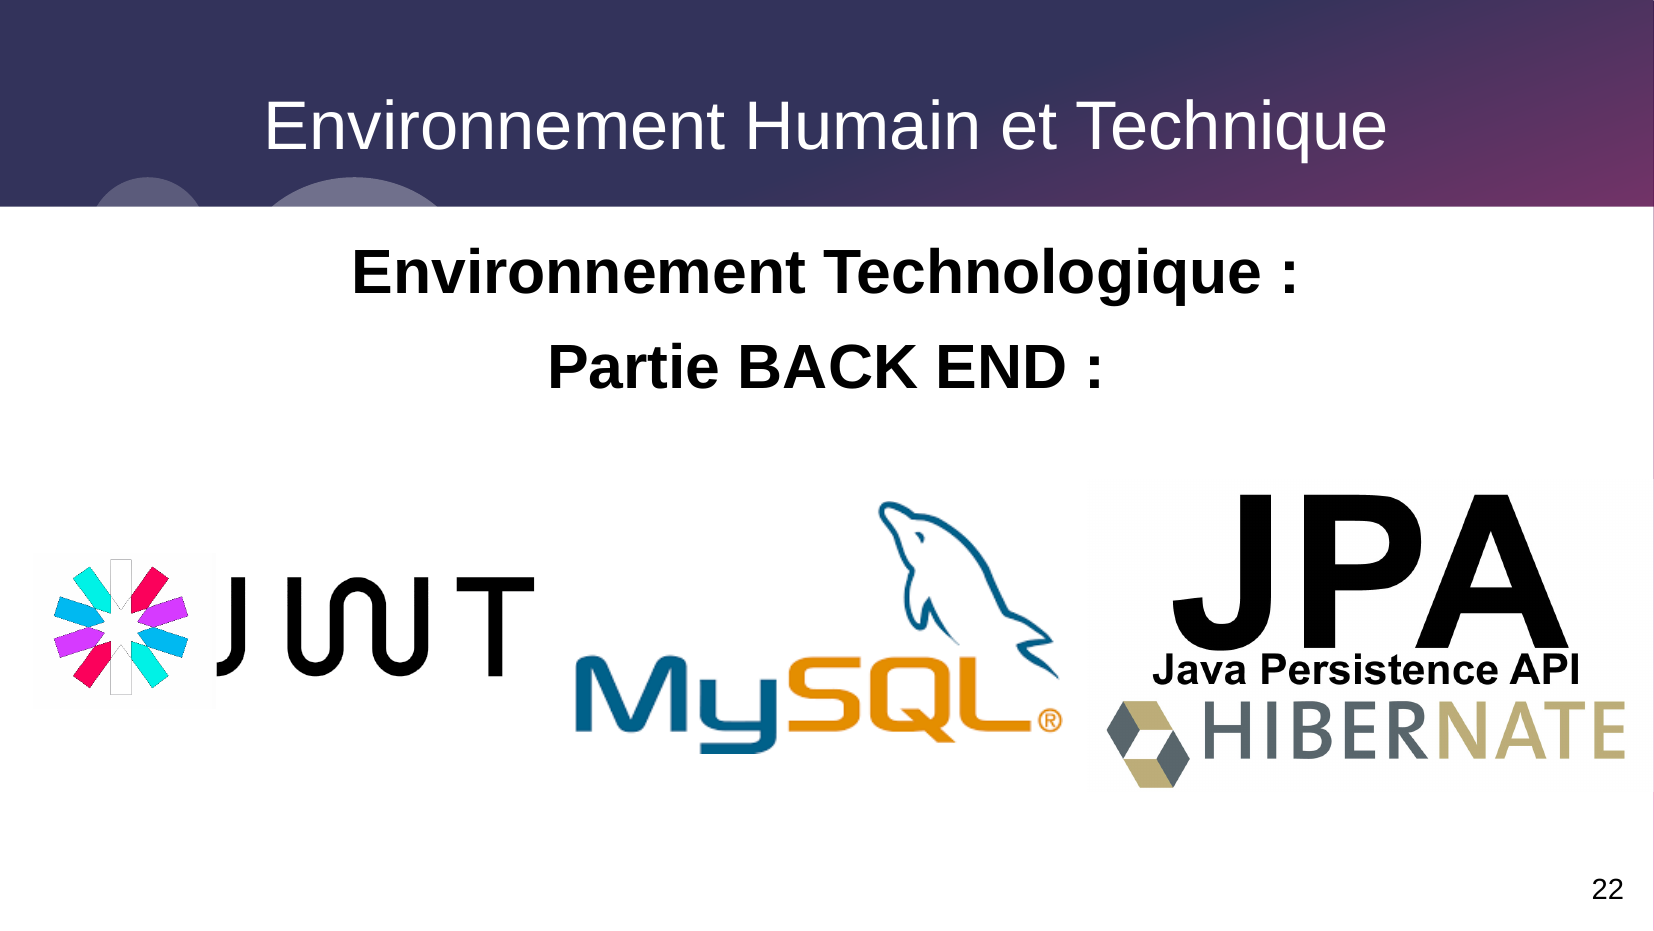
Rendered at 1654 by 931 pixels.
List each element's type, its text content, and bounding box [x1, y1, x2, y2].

picture [33, 553, 562, 709]
text_box Partie BACK END : [0, 324, 1654, 480]
title Environnement Humain et Technique [88, 44, 1565, 207]
picture [1087, 479, 1654, 792]
picture [575, 501, 1063, 754]
text_box Environnement Technologique : [0, 229, 1654, 324]
